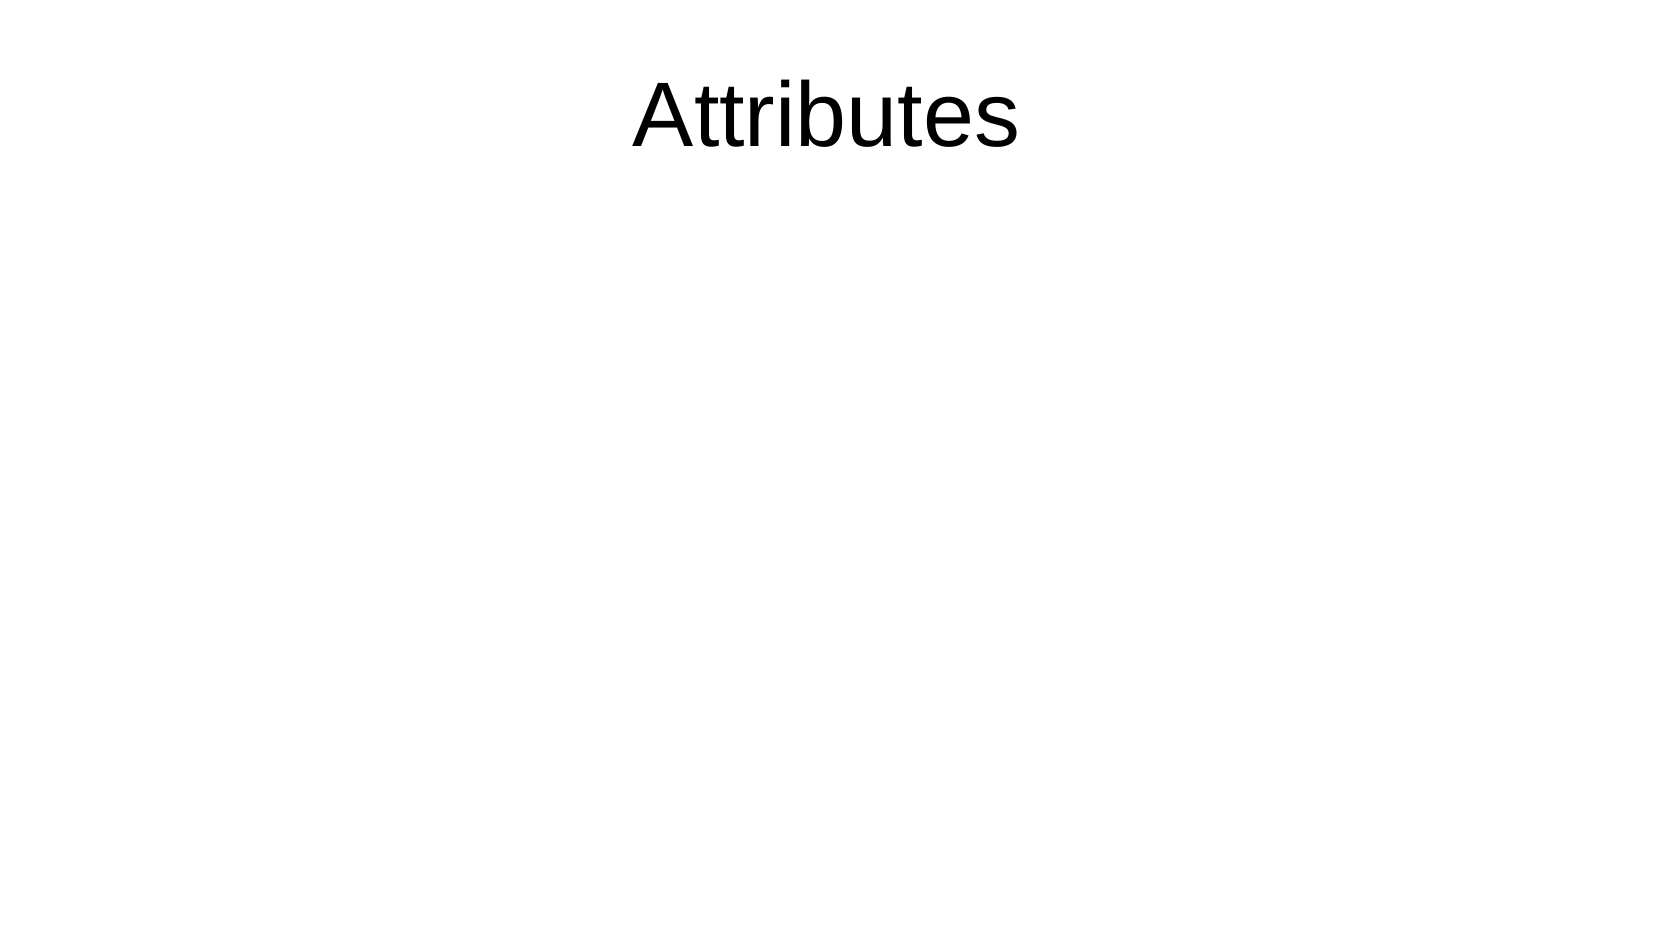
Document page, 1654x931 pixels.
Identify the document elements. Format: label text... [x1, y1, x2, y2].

title Attributes [82, 37, 1571, 193]
